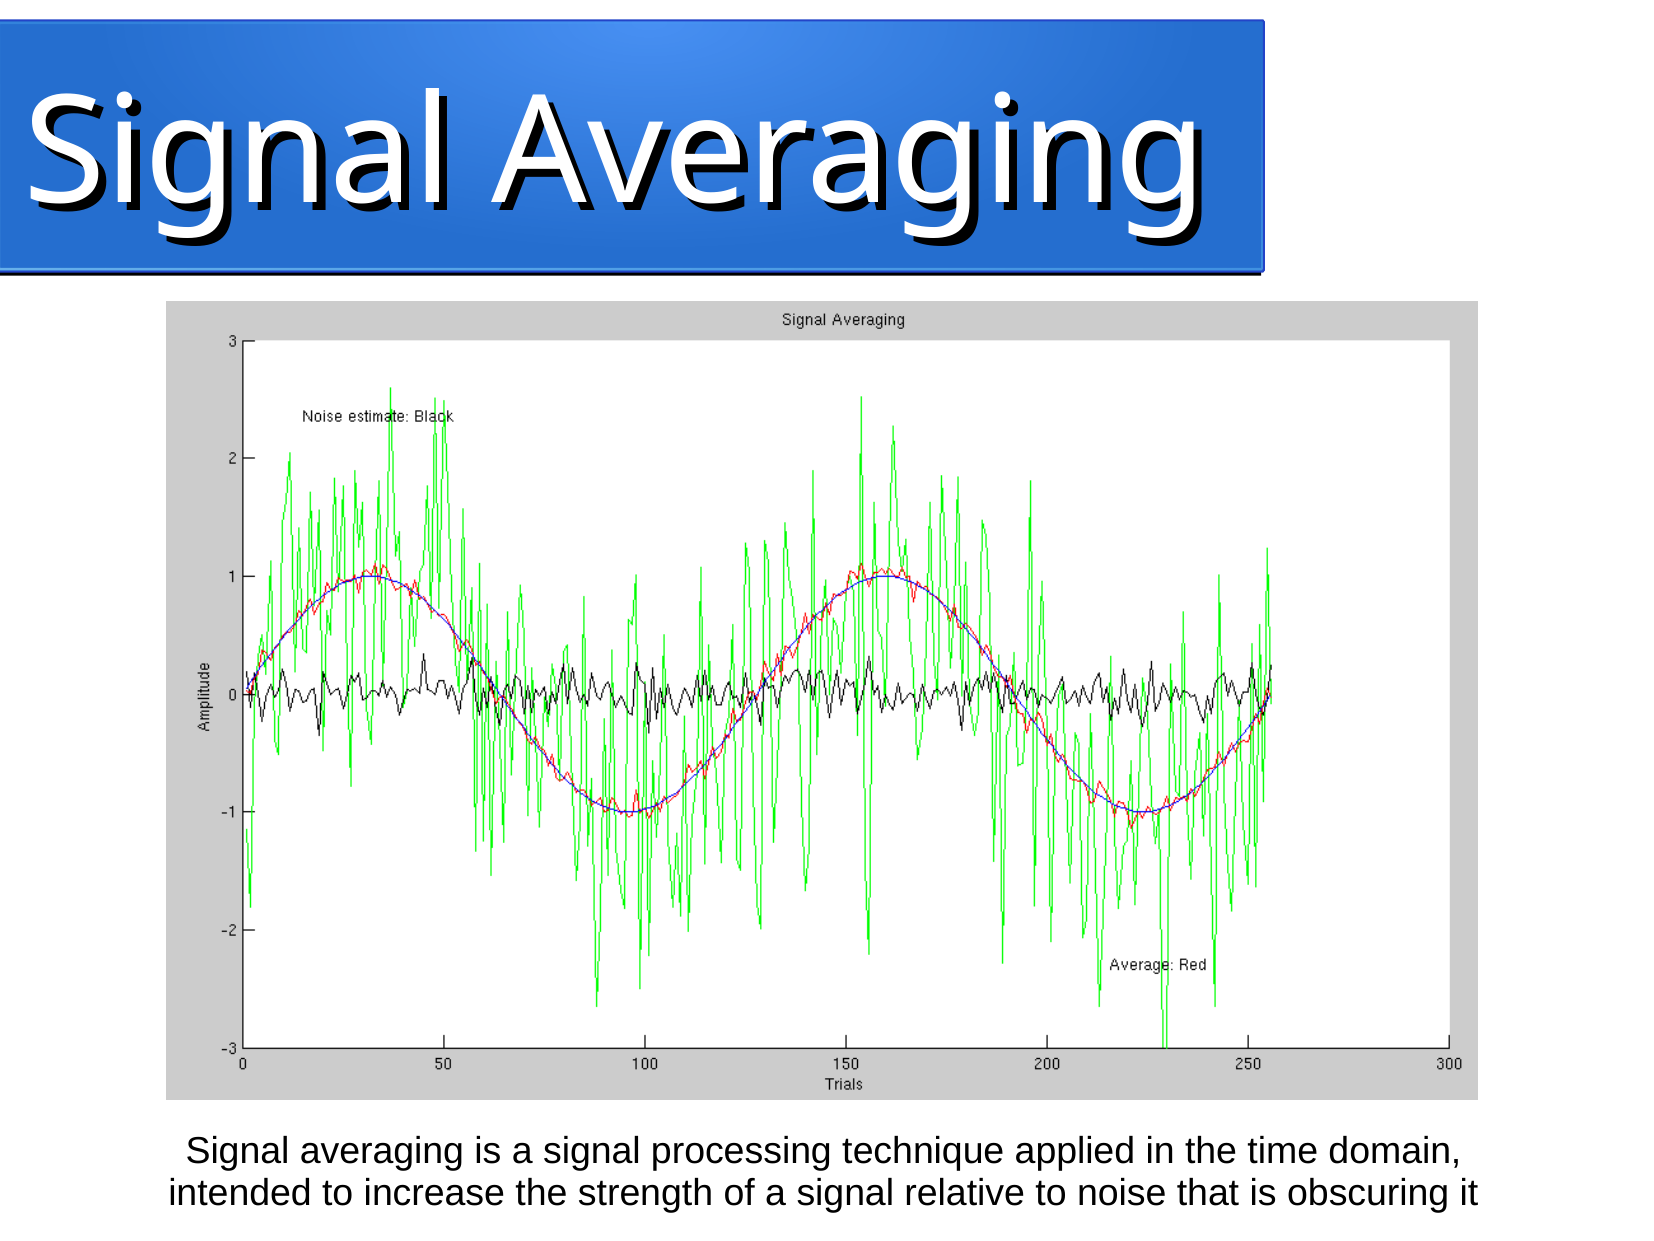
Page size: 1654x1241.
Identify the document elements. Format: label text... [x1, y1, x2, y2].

picture [166, 301, 1478, 1100]
text_box Signal Averaging [23, 60, 1239, 229]
text_box Signal averaging is a signal processing technique applied in the time domain, intended to increase the strength of a signal relative to noise that is obscuring it [153, 1122, 1595, 1221]
